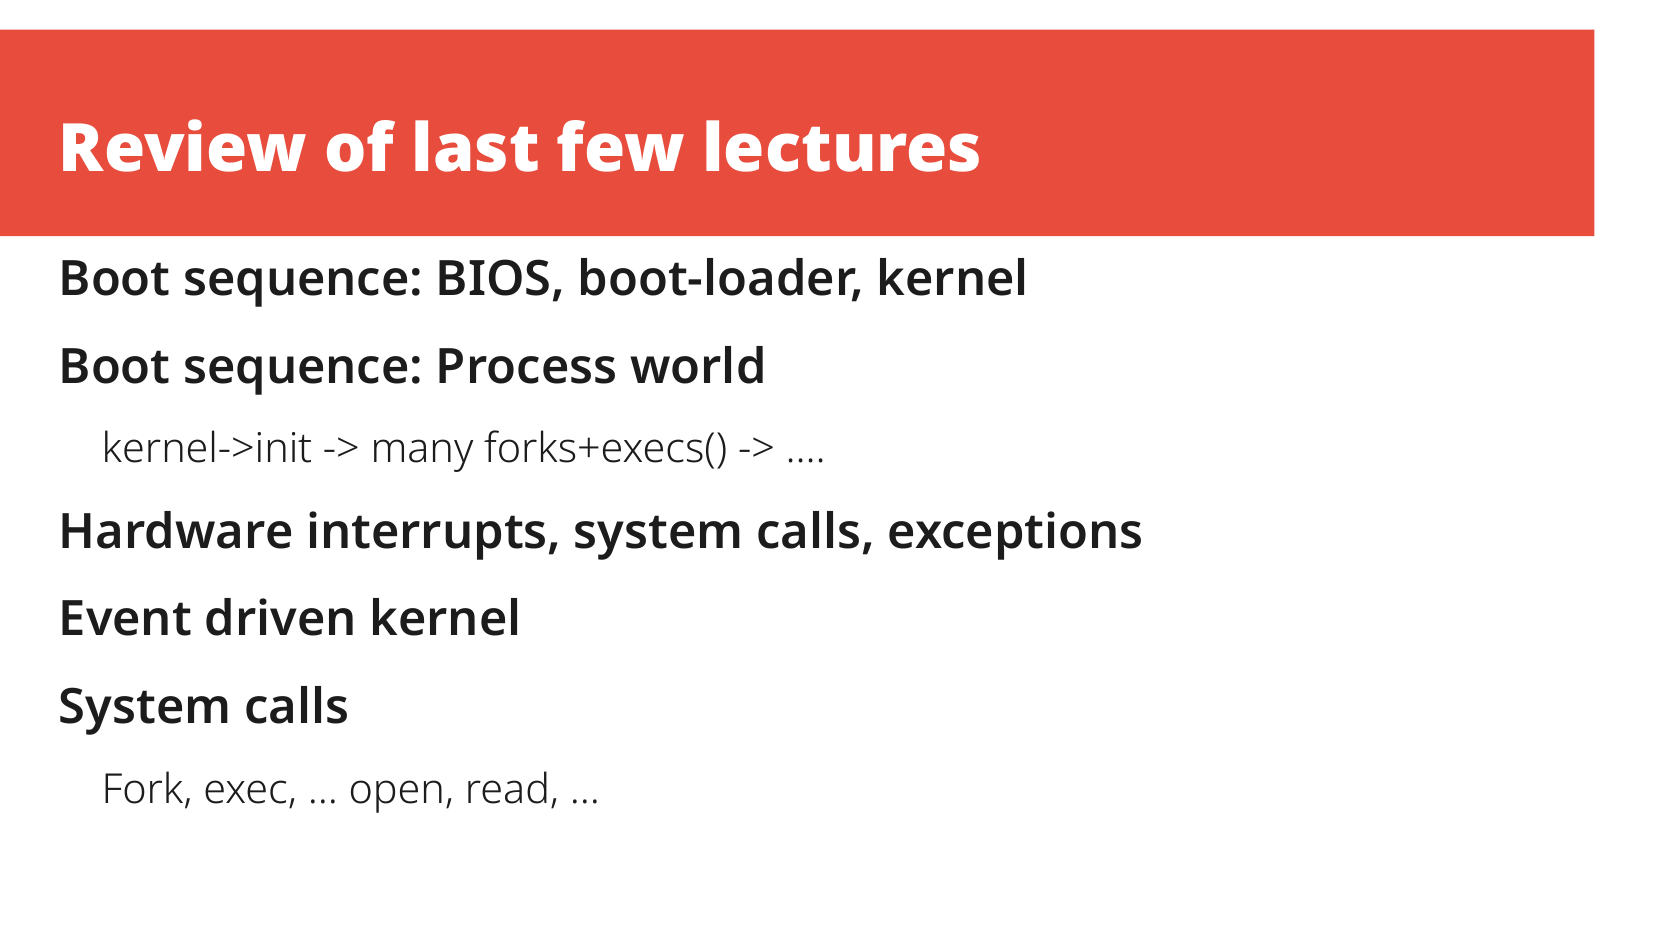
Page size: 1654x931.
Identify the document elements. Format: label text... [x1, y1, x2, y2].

list Boot sequence: BIOS, boot-loader, kernel Boot sequence: Process world kernel->init -> many forks+execs() -> .... Hardware interrupts, system calls, exceptions Event driven kernel System calls Fork, exec, ... open, read, ... [59, 243, 1565, 820]
title Review of last few lectures [59, 79, 1595, 191]
